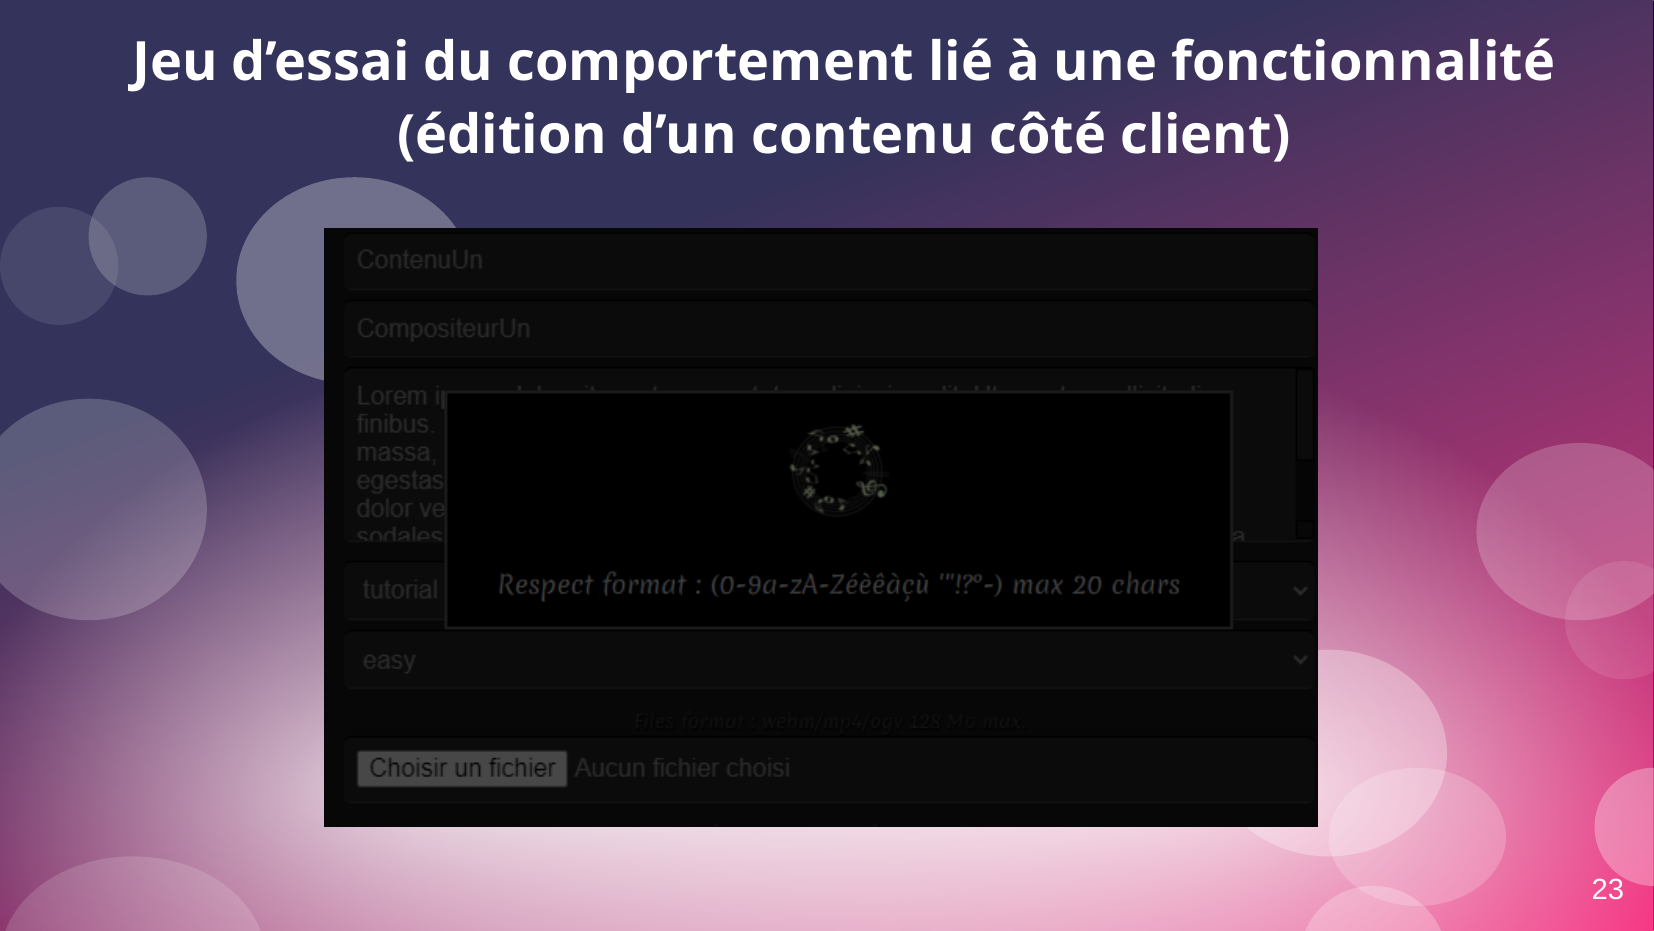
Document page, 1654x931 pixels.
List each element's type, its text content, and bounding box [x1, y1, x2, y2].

title Jeu d’essai du comportement lié à une fonctionnalité (édition d’un contenu côté client) [88, 14, 1565, 178]
picture [324, 228, 1318, 827]
